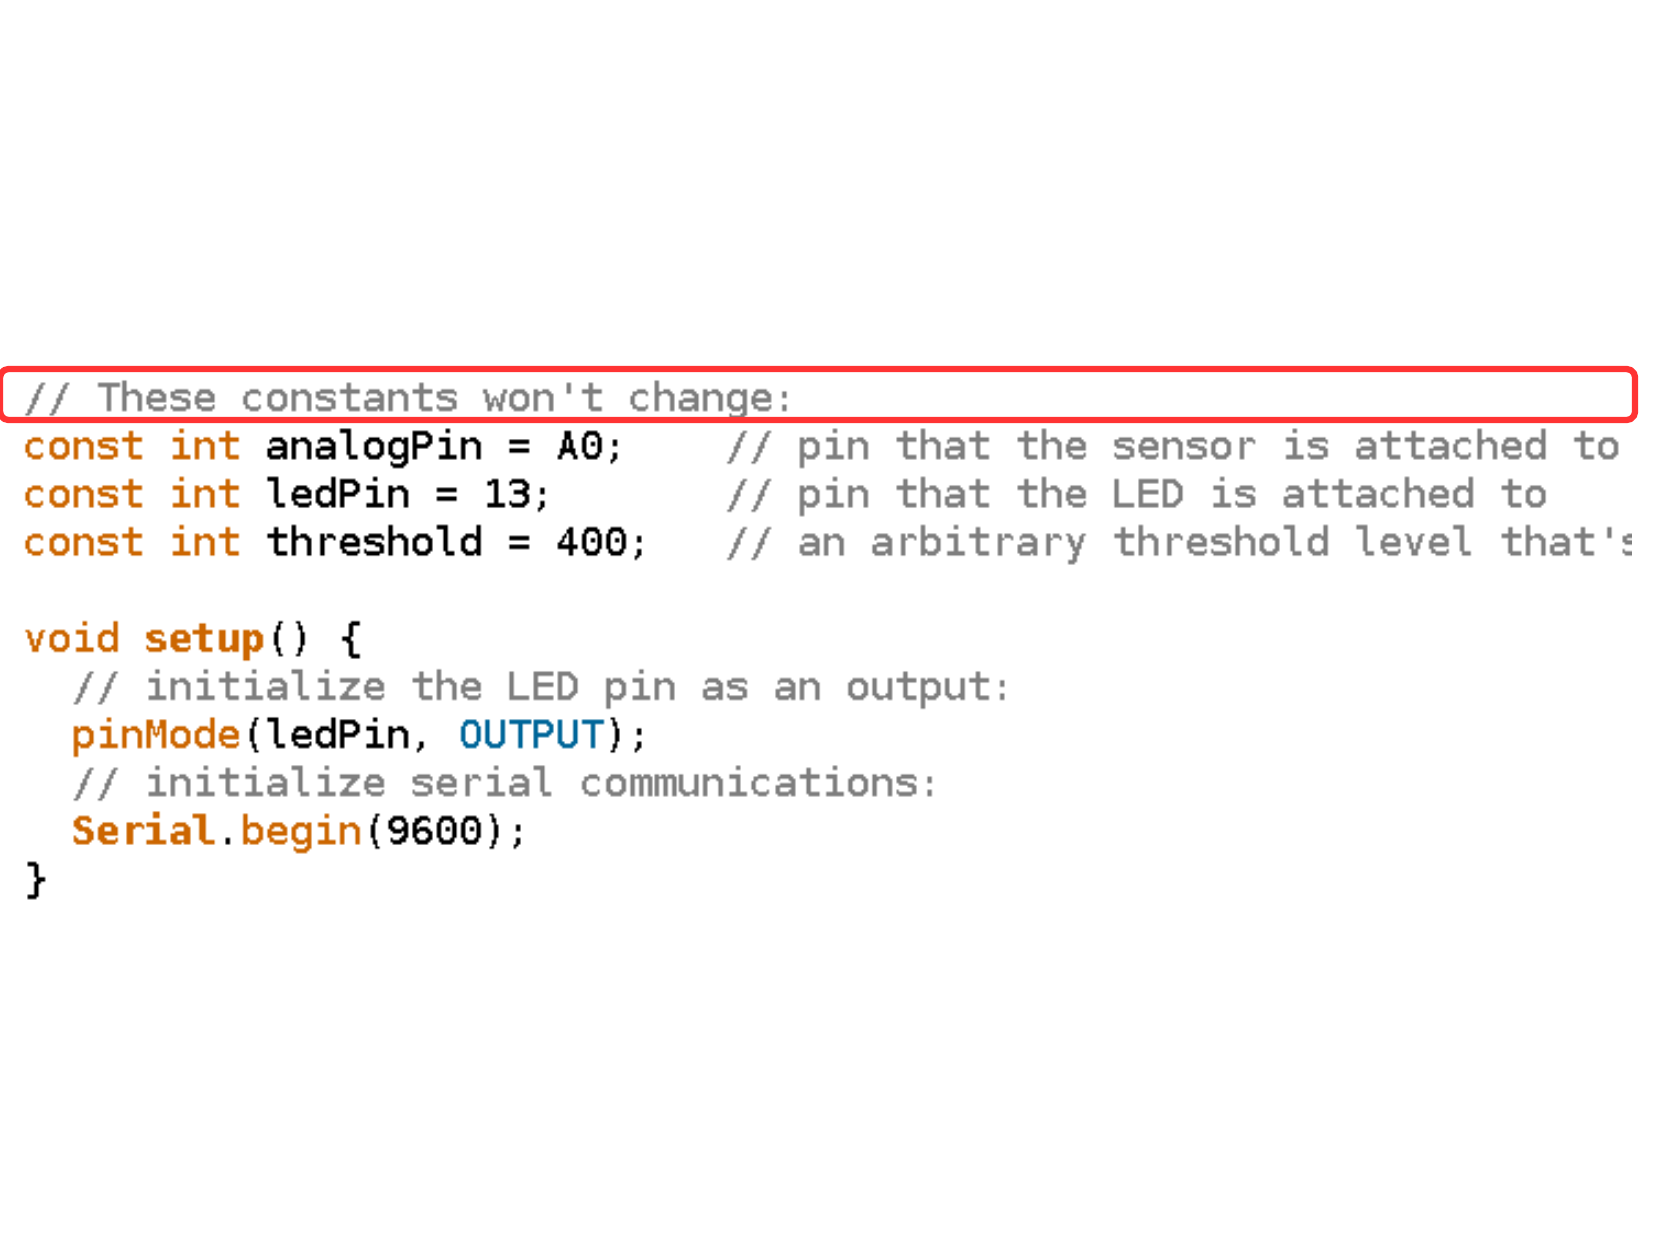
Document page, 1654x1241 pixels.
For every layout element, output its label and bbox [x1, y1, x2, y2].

picture [15, 423, 1632, 916]
picture [15, 373, 1631, 416]
